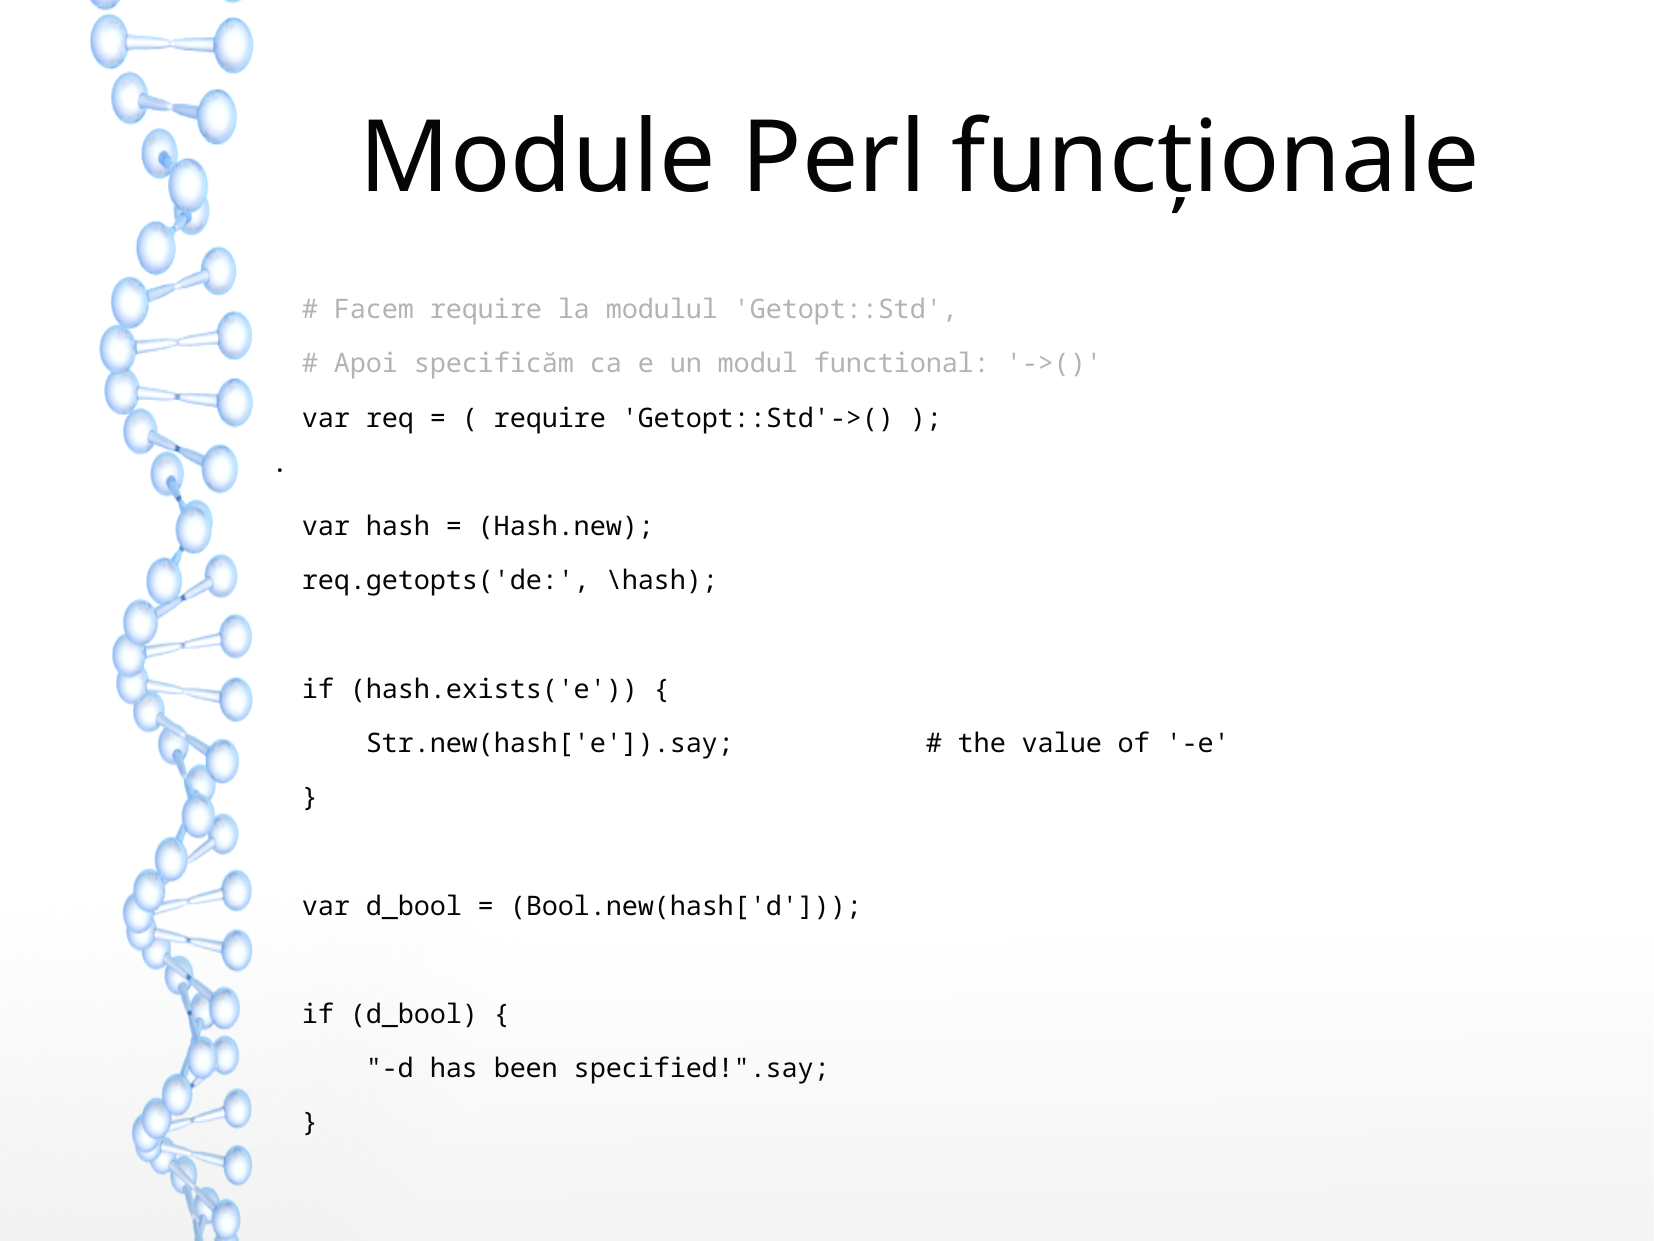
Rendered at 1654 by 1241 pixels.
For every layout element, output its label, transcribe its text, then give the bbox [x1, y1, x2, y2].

title Module Perl funcționale [269, 49, 1571, 257]
list # Facem require la modulul 'Getopt::Std', # Apoi specificăm ca e un modul functional: '->()' var req = ( require 'Getopt::Std'->() ); var hash = (Hash.new); req.getopts('de:', \hash); if (hash.exists('e')) { Str.new(hash['e']).say; # the value of '-e' } var d_bool = (Bool.new(hash['d'])); if (d_bool) { "-d has been specified!".say; } [269, 290, 1538, 1141]
picture [0, 0, 1654, 1241]
